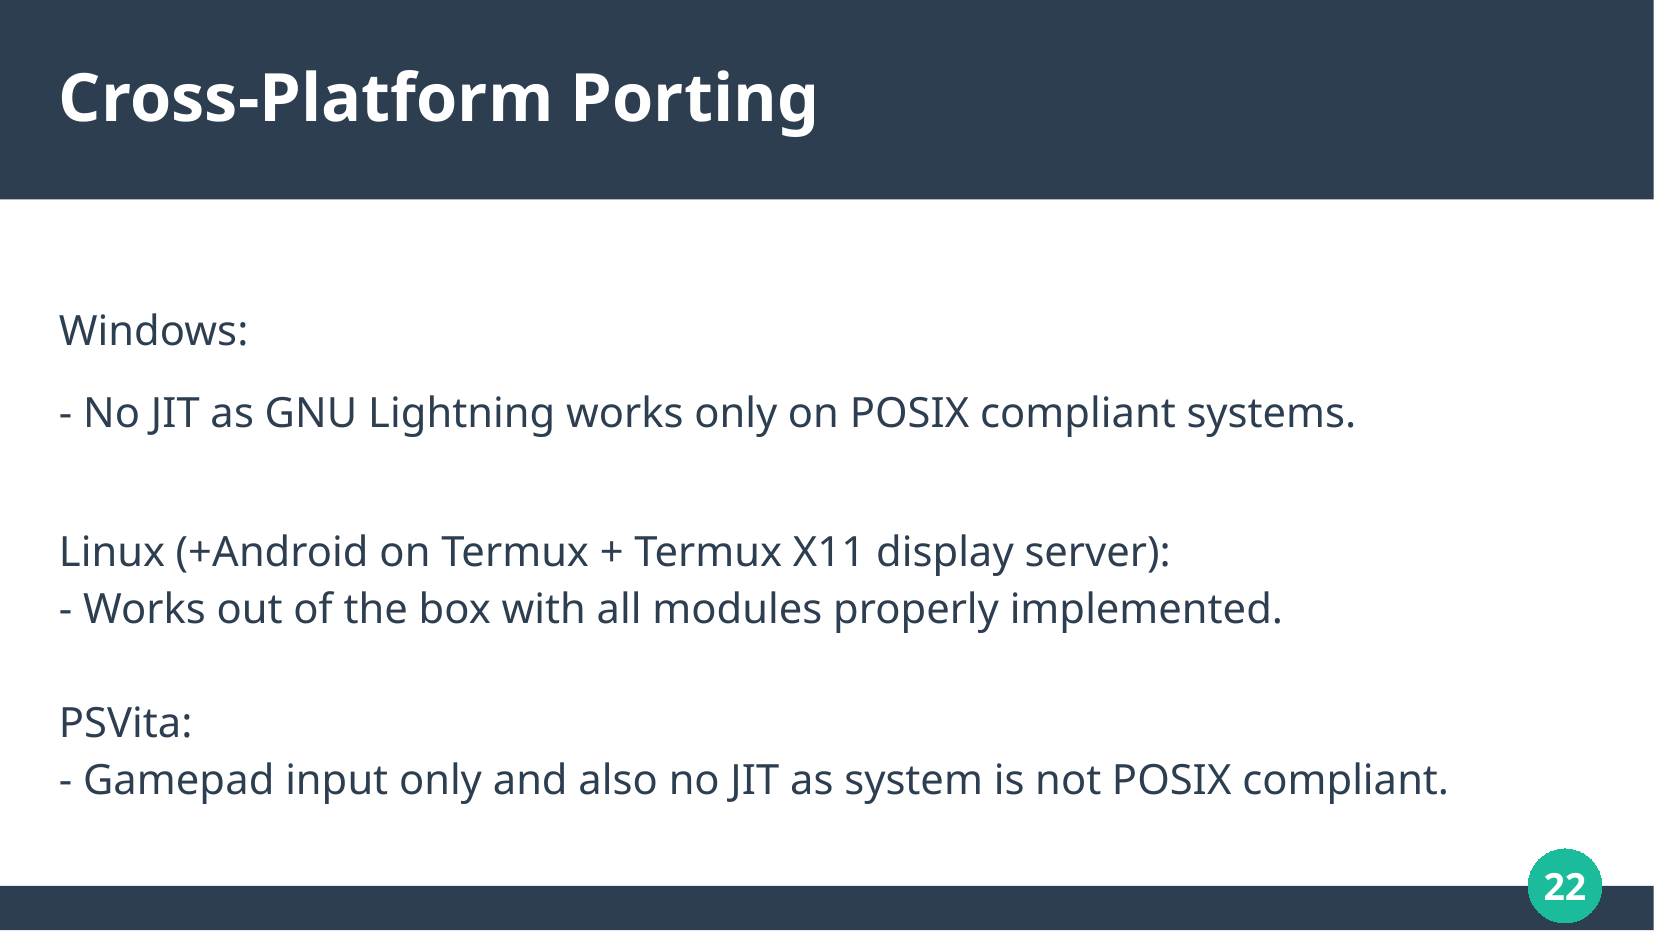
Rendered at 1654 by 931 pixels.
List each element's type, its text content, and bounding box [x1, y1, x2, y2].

title Cross-Platform Porting [59, 37, 1595, 155]
subtitle Windows: - No JIT as GNU Lightning works only on POSIX compliant systems. Linux (+Android on Termux + Termux X11 display server): - Works out of the box with all modules properly implemented. PSVita: - Gamepad input only and also no JIT as system is not POSIX compliant. [59, 243, 1595, 864]
